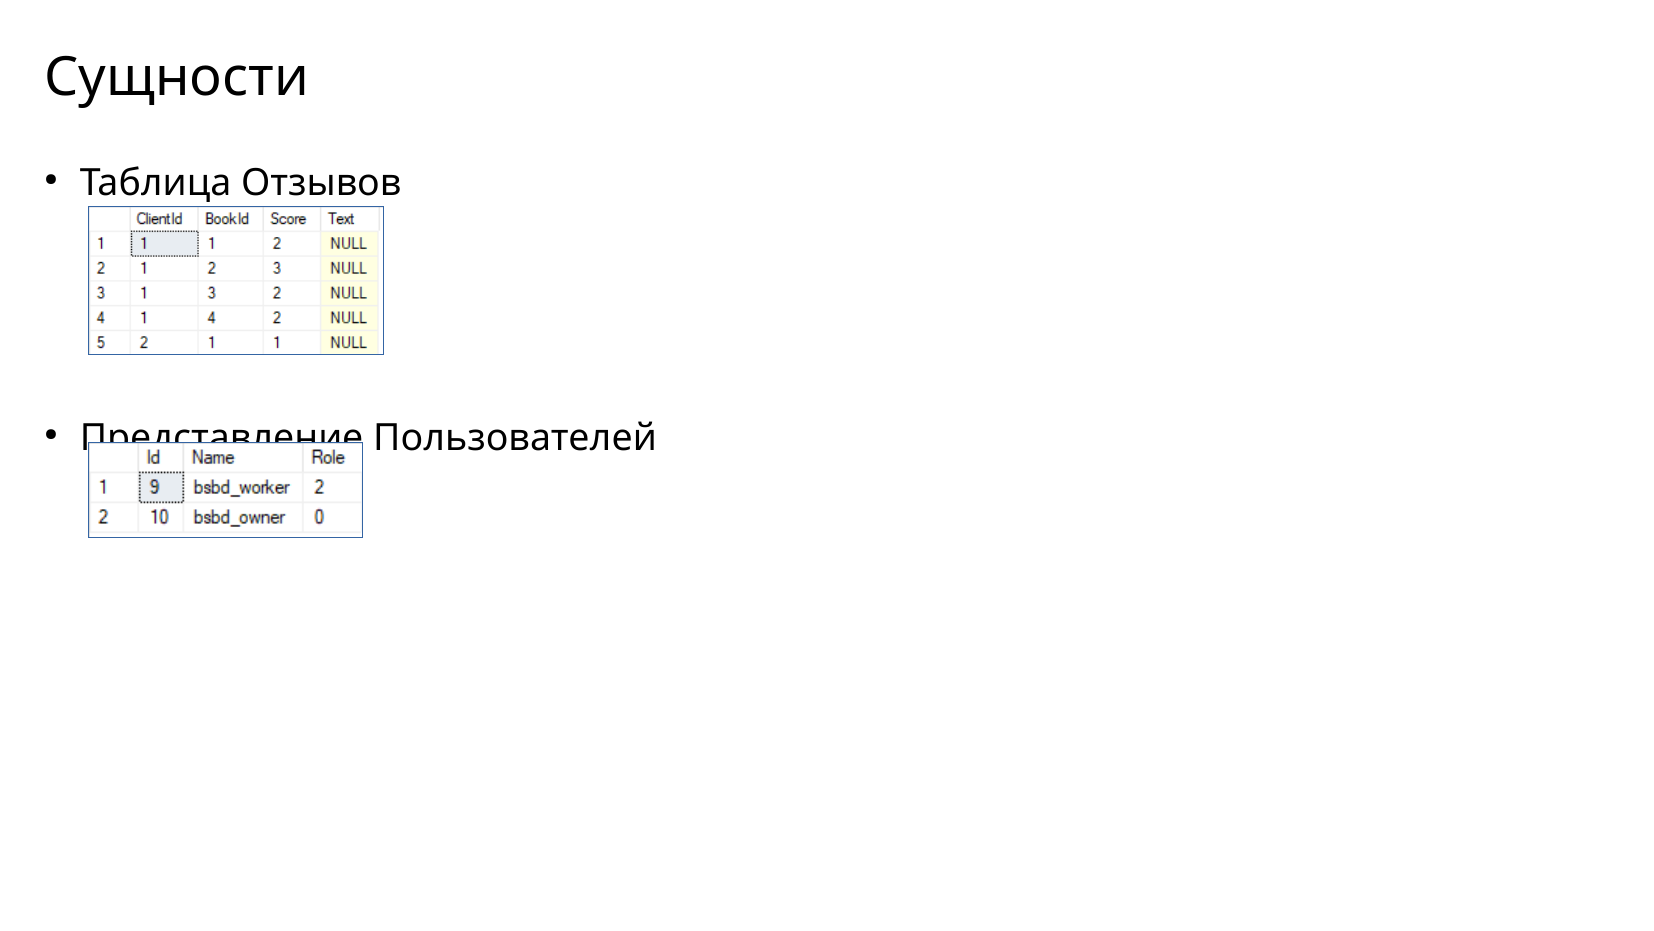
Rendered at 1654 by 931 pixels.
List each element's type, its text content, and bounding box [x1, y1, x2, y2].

text_box Таблица Отзывов Представление Пользователей [29, 147, 1625, 898]
picture [88, 206, 384, 355]
text_box Сущности [29, 29, 1625, 119]
picture [88, 442, 363, 538]
